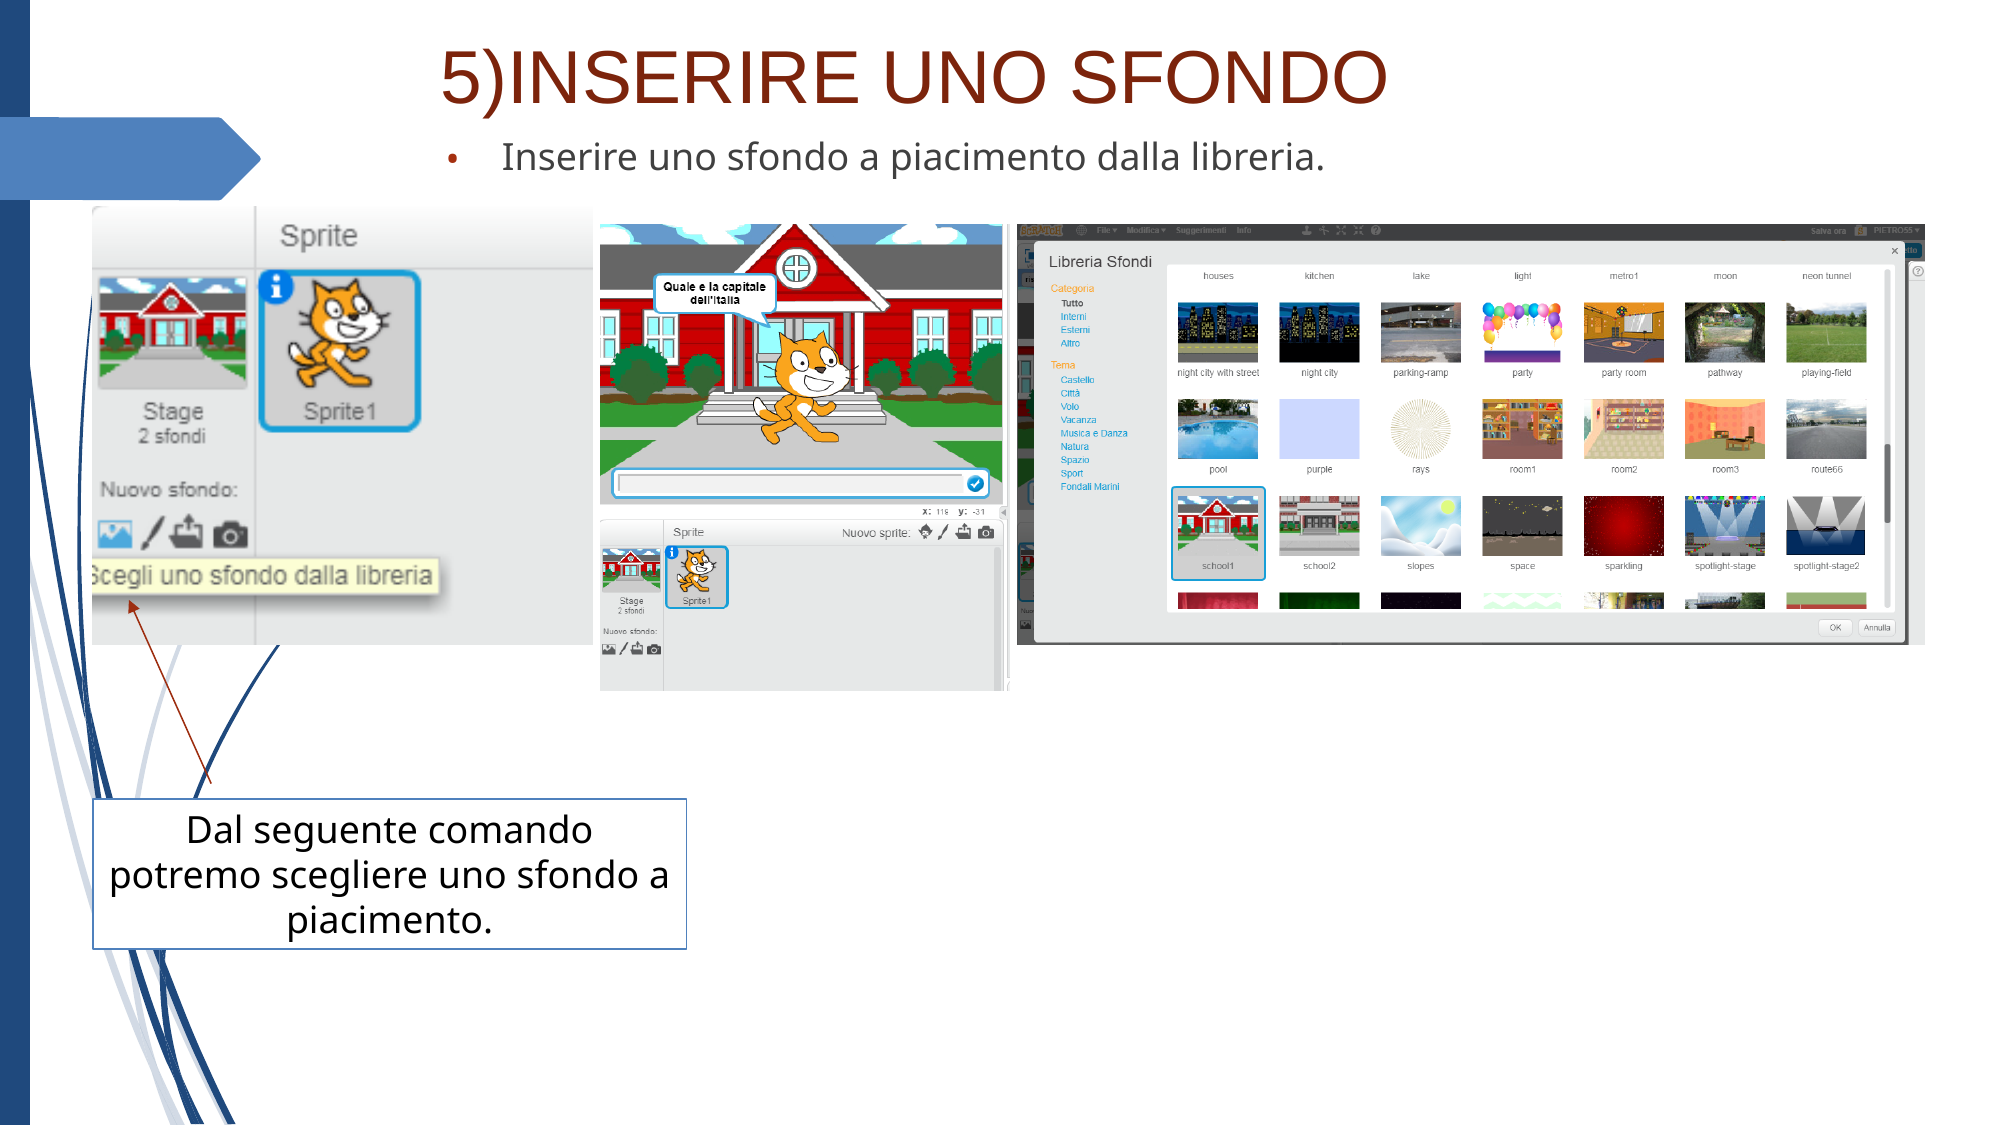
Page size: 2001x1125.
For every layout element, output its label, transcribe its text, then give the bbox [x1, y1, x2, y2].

text_box Dal seguente comando potremo scegliere uno sfondo a piacimento. [92, 799, 687, 949]
picture [92, 206, 593, 646]
text_box Inserire uno sfondo a piacimento dalla libreria. [430, 125, 1365, 175]
picture [600, 224, 1010, 691]
picture [1017, 224, 1925, 646]
text_box 5)INSERIRE UNO SFONDO [425, 20, 1888, 231]
